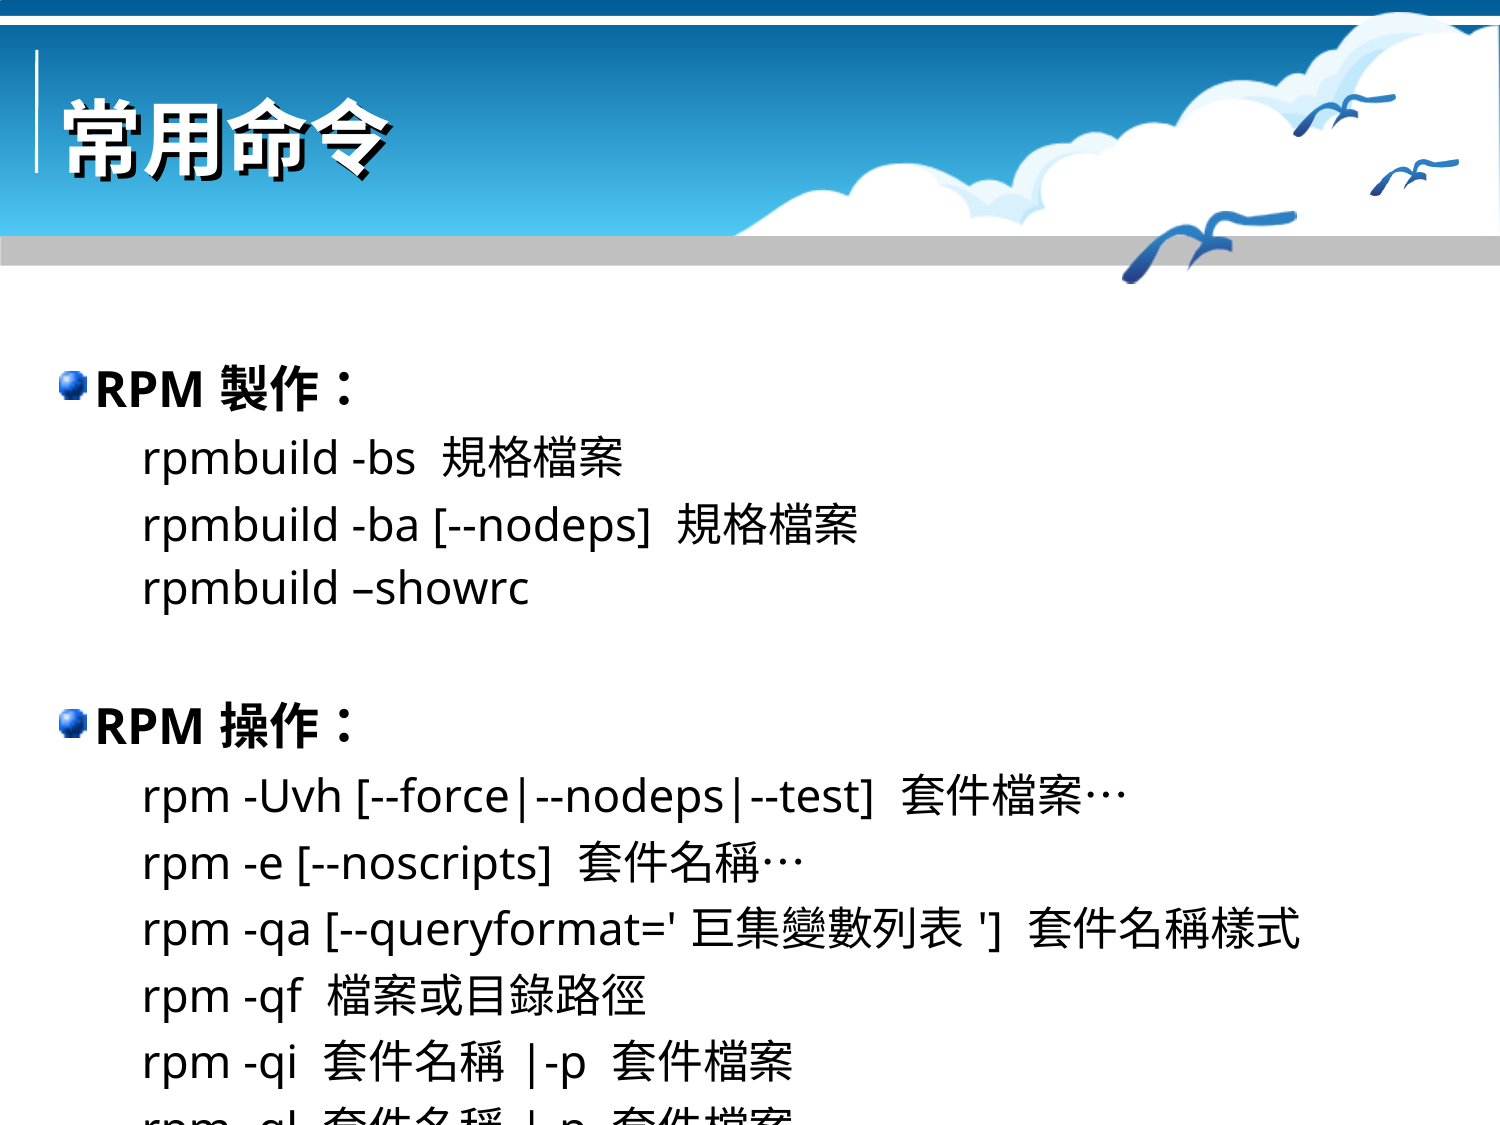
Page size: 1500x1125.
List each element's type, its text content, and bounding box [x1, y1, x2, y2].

title 常用命令 [59, 86, 1465, 186]
picture [730, 12, 1500, 284]
list RPM製作： rpmbuild -bs 規格檔案 rpmbuild -ba [--nodeps] 規格檔案 rpmbuild –showrc RPM操作： rpm -Uvh [--force|--nodeps|--test] 套件檔案… rpm -e [--noscripts] 套件名稱… rpm -qa [--queryformat='巨集變數列表'] 套件名稱樣式 rpm -qf 檔案或目錄路徑 rpm -qi 套件名稱|-p 套件檔案 rpm -ql 套件名稱|-p 套件檔案 [59, 312, 1447, 1123]
